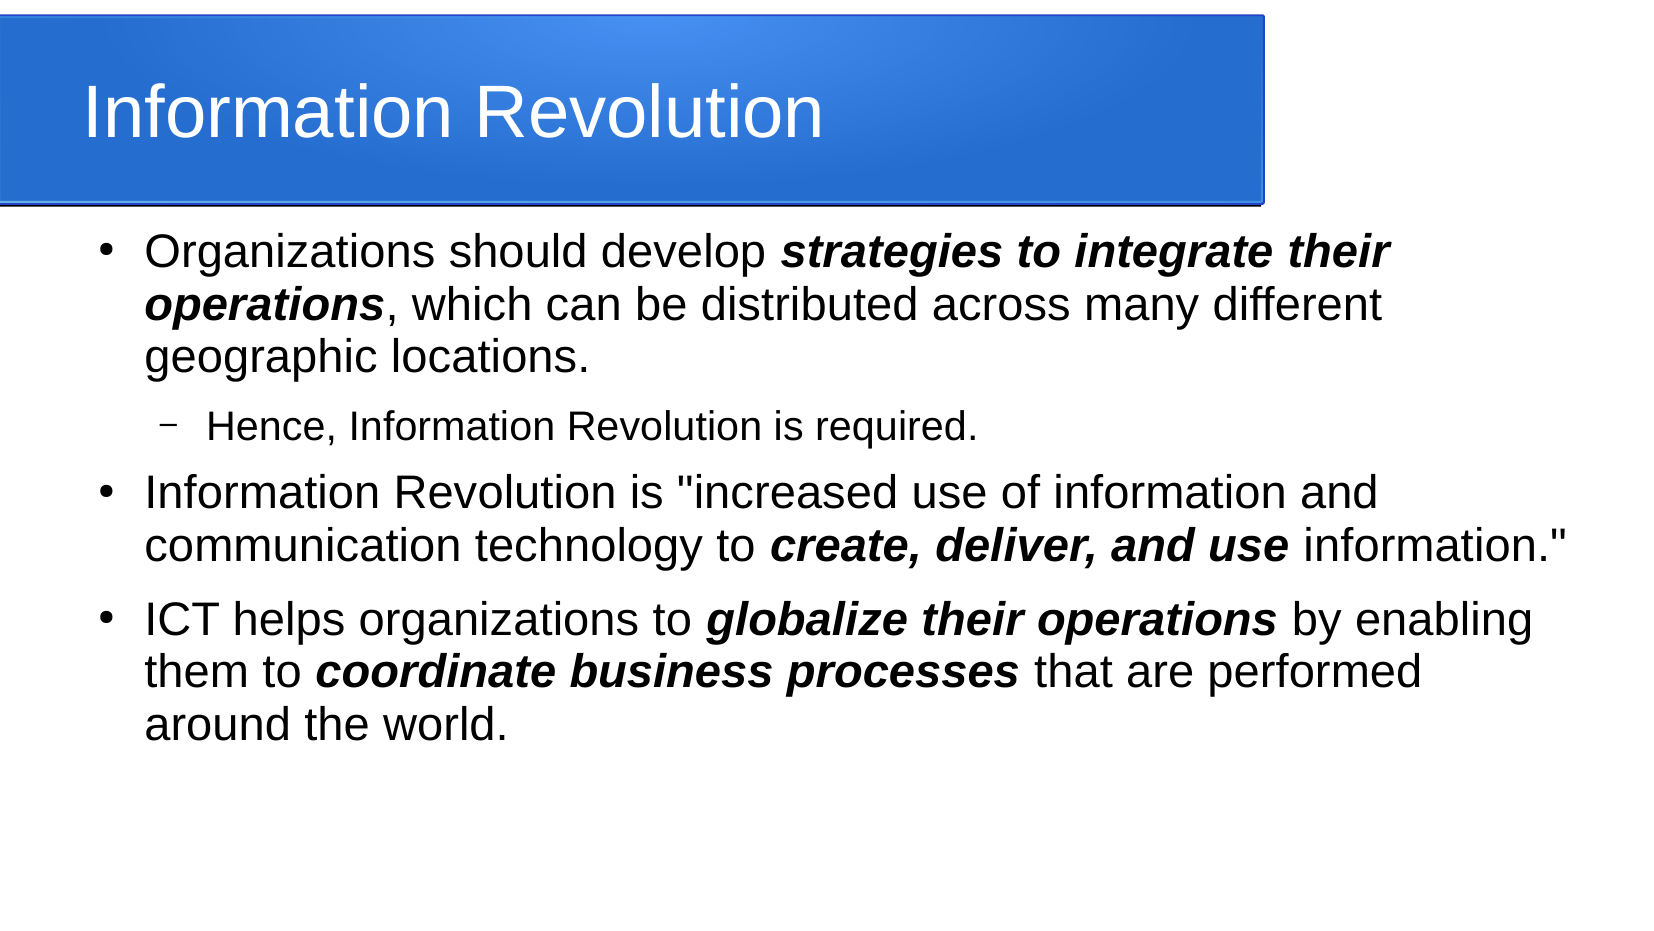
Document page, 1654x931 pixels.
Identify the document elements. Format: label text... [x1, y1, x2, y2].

title Information Revolution [82, 35, 1235, 189]
list Organizations should develop strategies to integrate their operations, which can be distributed across many different geographic locations. Hence, Information Revolution is required. Information Revolution is "increased use of information and communication technology to create, deliver, and use information." ICT helps organizations to globalize their operations by enabling them to coordinate business processes that are performed around the world. [82, 224, 1571, 764]
